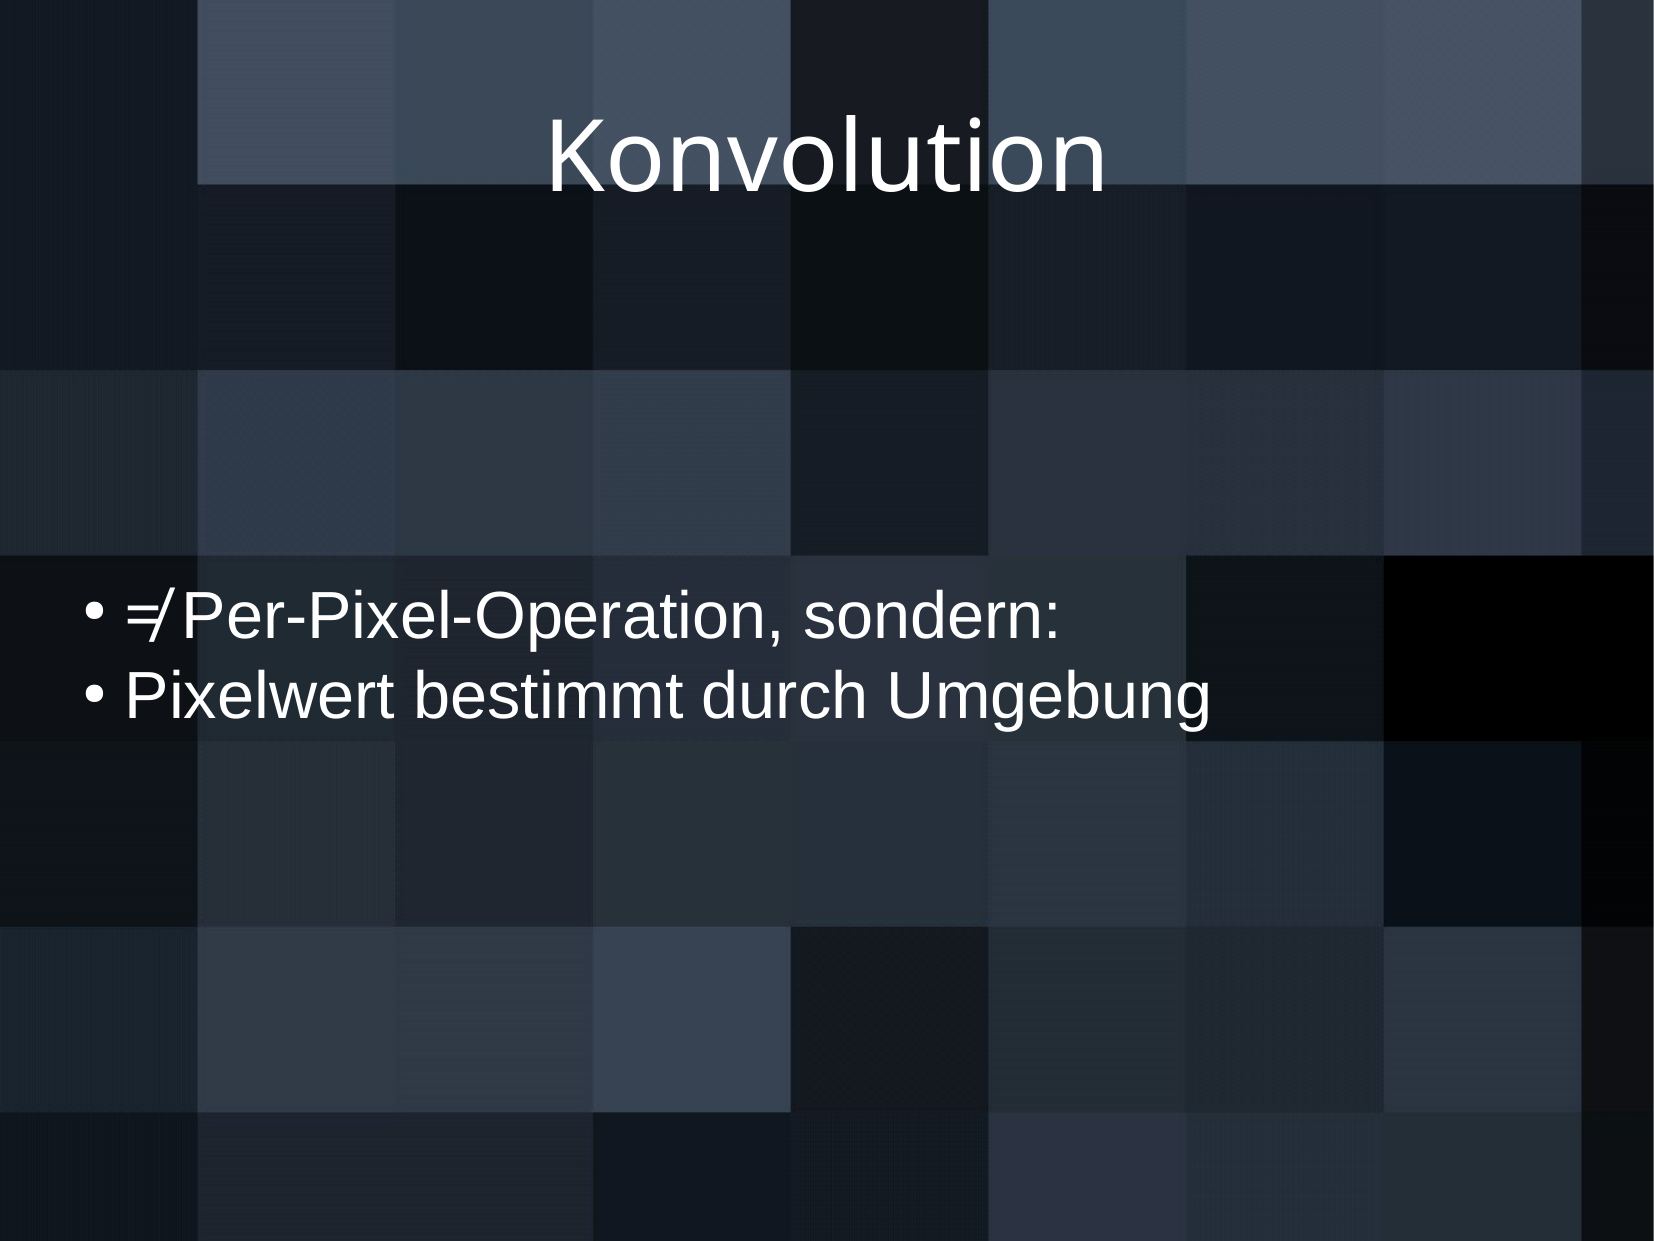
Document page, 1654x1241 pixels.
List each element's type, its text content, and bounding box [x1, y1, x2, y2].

subtitle ≠ Per-Pixel-Operation, sondern: Pixelwert bestimmt durch Umgebung [82, 290, 1571, 1010]
picture [0, 0, 1654, 1241]
title Konvolution [82, 49, 1571, 257]
